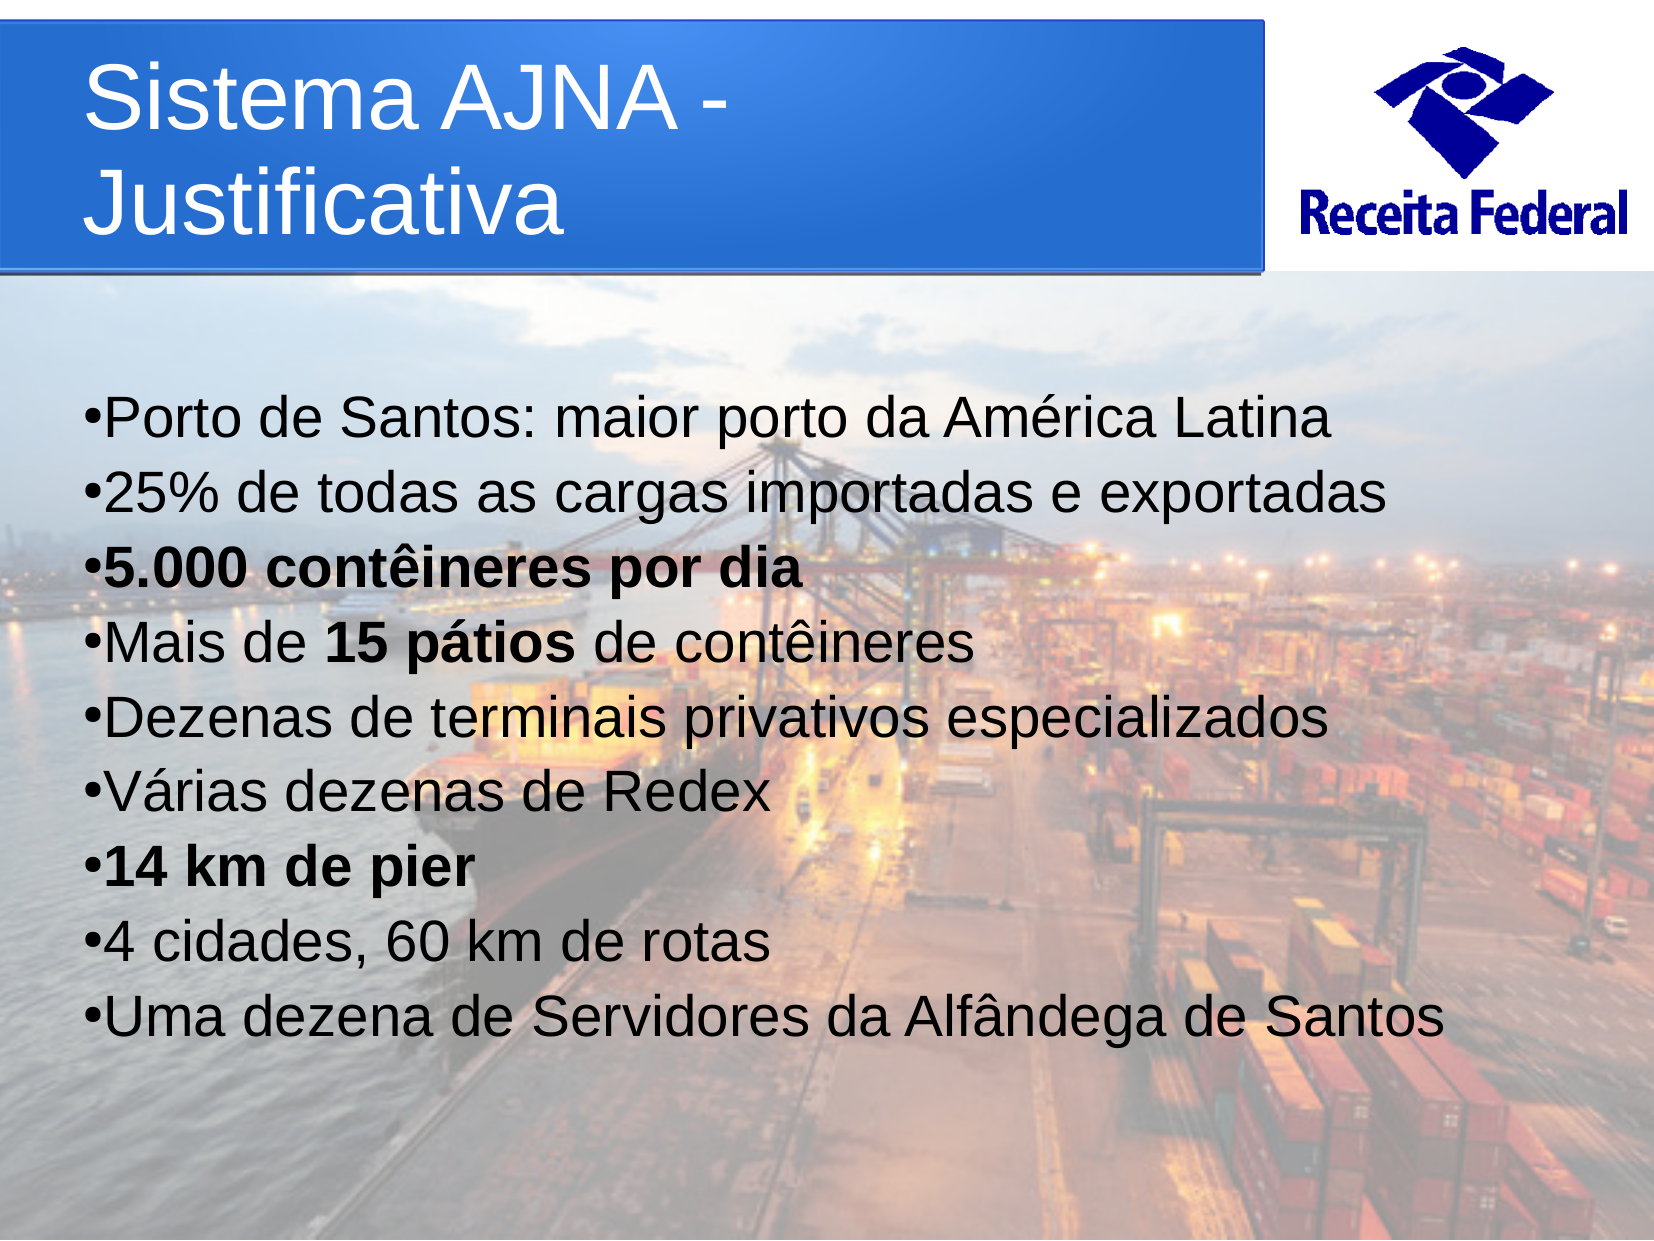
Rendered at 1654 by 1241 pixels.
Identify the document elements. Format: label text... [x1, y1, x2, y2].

picture [0, 271, 1654, 1240]
subtitle Porto de Santos: maior porto da América Latina 25% de todas as cargas importadas e exportadas 5.000 contêineres por dia Mais de 15 pátios de contêineres Dezenas de terminais privativos especializados Várias dezenas de Redex 14 km de pier 4 cidades, 60 km de rotas Uma dezena de Servidores da Alfândega de Santos [82, 289, 1571, 1134]
title Sistema AJNA - Justificativa [82, 45, 1235, 254]
picture [1299, 47, 1629, 237]
